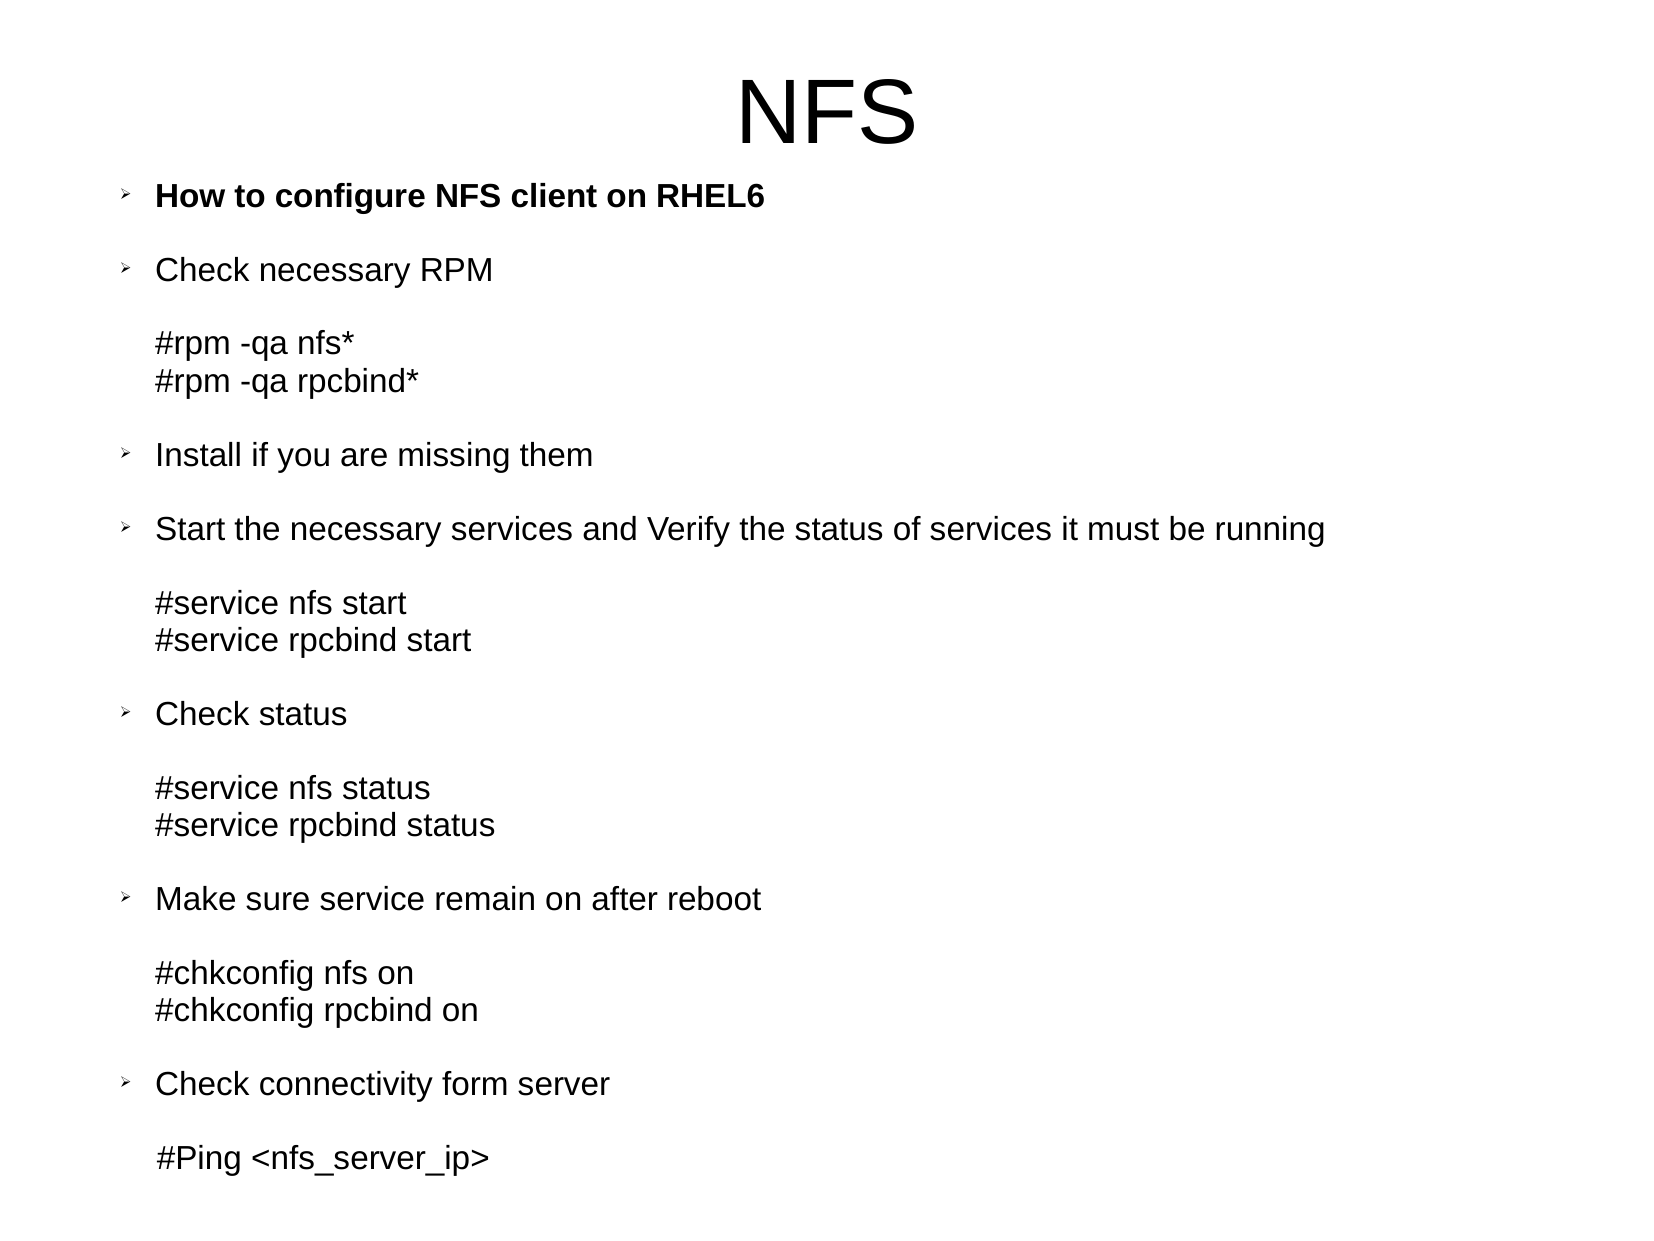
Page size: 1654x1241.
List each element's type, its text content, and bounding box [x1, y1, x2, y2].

text_box How to configure NFS client on RHEL6 Check necessary RPM #rpm -qa nfs* #rpm -qa rpcbind* Install if you are missing them Start the necessary services and Verify the status of services it must be running #service nfs start #service rpcbind start Check status #service nfs status #service rpcbind status Make sure service remain on after reboot #chkconfig nfs on #chkconfig rpcbind on Check connectivity form server #Ping <nfs_server_ip> [105, 169, 1516, 1185]
title NFS [82, 8, 1571, 216]
